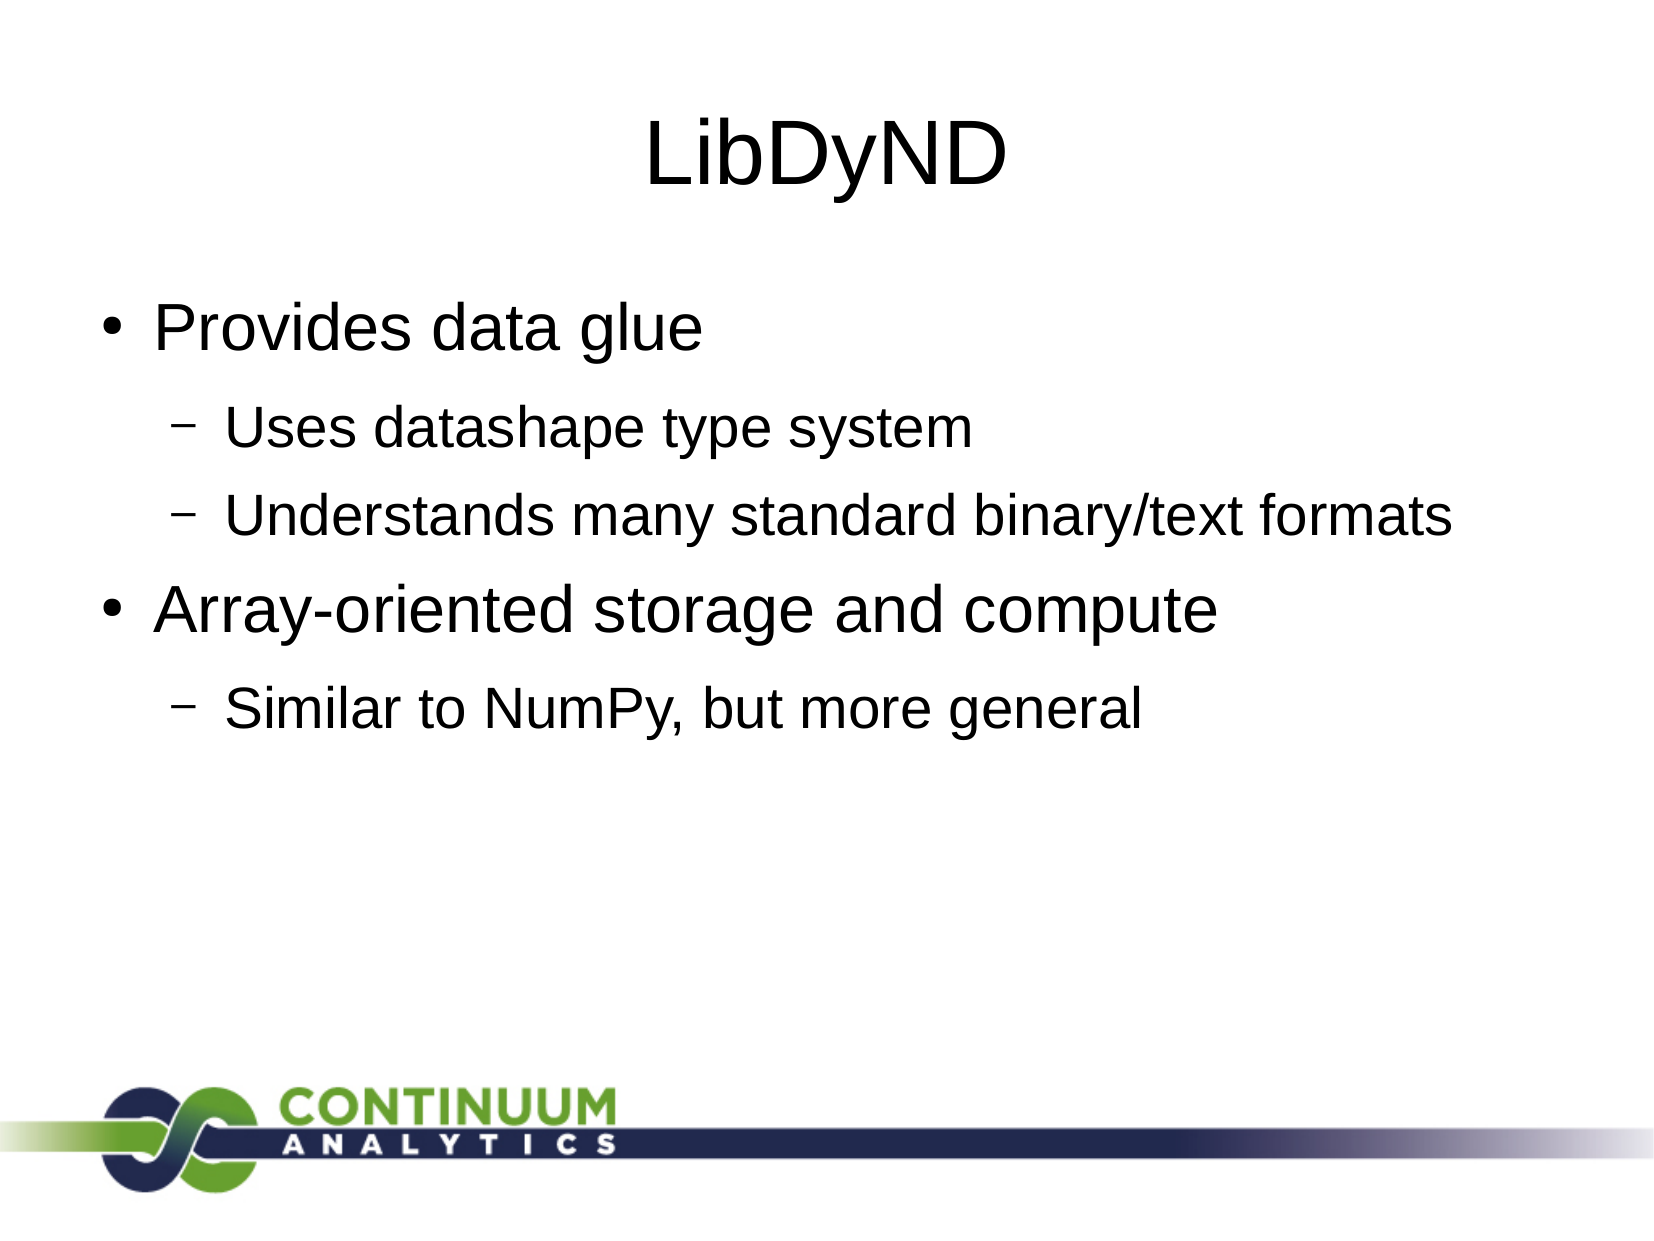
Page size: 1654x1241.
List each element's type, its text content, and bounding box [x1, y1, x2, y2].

list Provides data glue Uses datashape type system Understands many standard binary/text formats Array-oriented storage and compute Similar to NumPy, but more general [82, 290, 1571, 1010]
title LibDyND [82, 49, 1571, 257]
